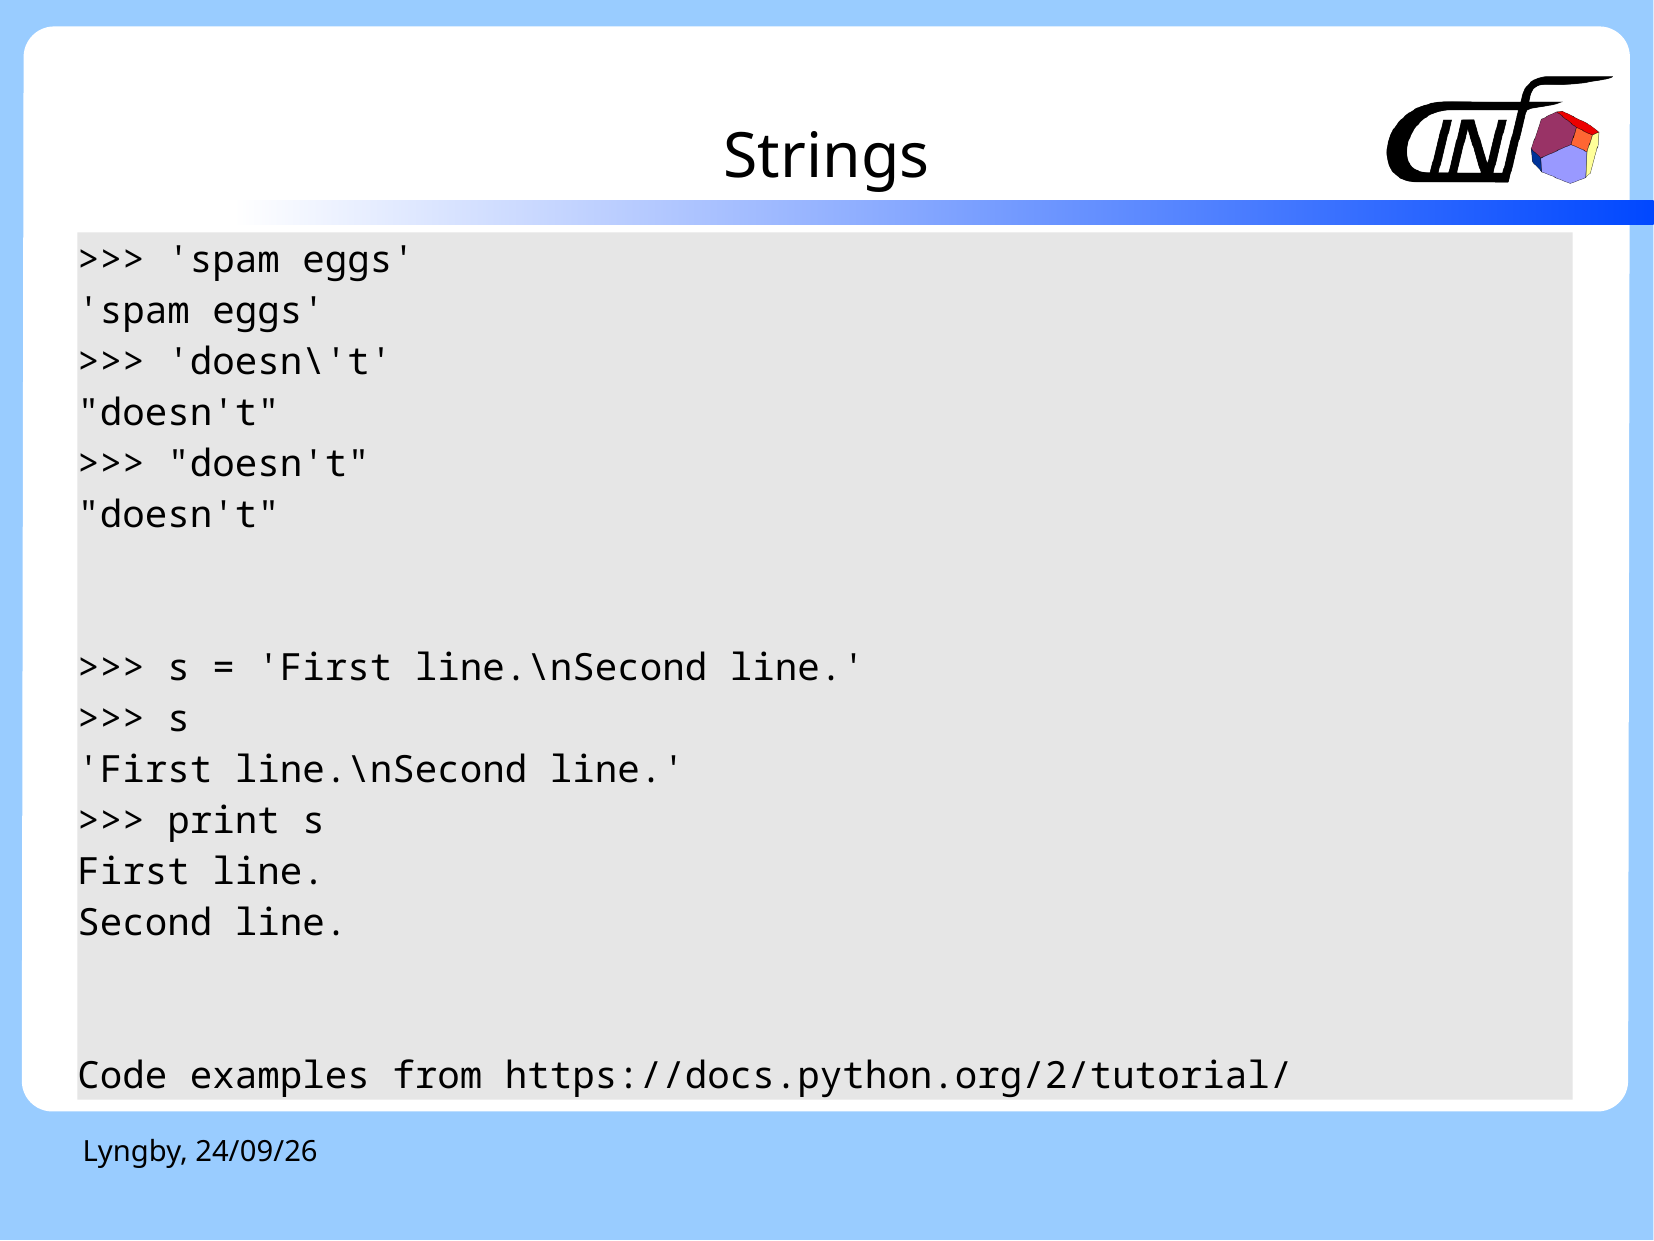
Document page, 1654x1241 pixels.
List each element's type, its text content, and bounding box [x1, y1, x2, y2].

picture [1571, 76, 1613, 184]
text_box >>> 'spam eggs' 'spam eggs' >>> 'doesn\'t' "doesn't" >>> "doesn't" "doesn't" >>> s = 'First line.\nSecond line.' >>> s 'First line.\nSecond line.' >>> print s First line. Second line. Code examples from https://docs.python.org/2/tutorial/ [77, 257, 1573, 1075]
title Strings [82, 49, 1571, 232]
